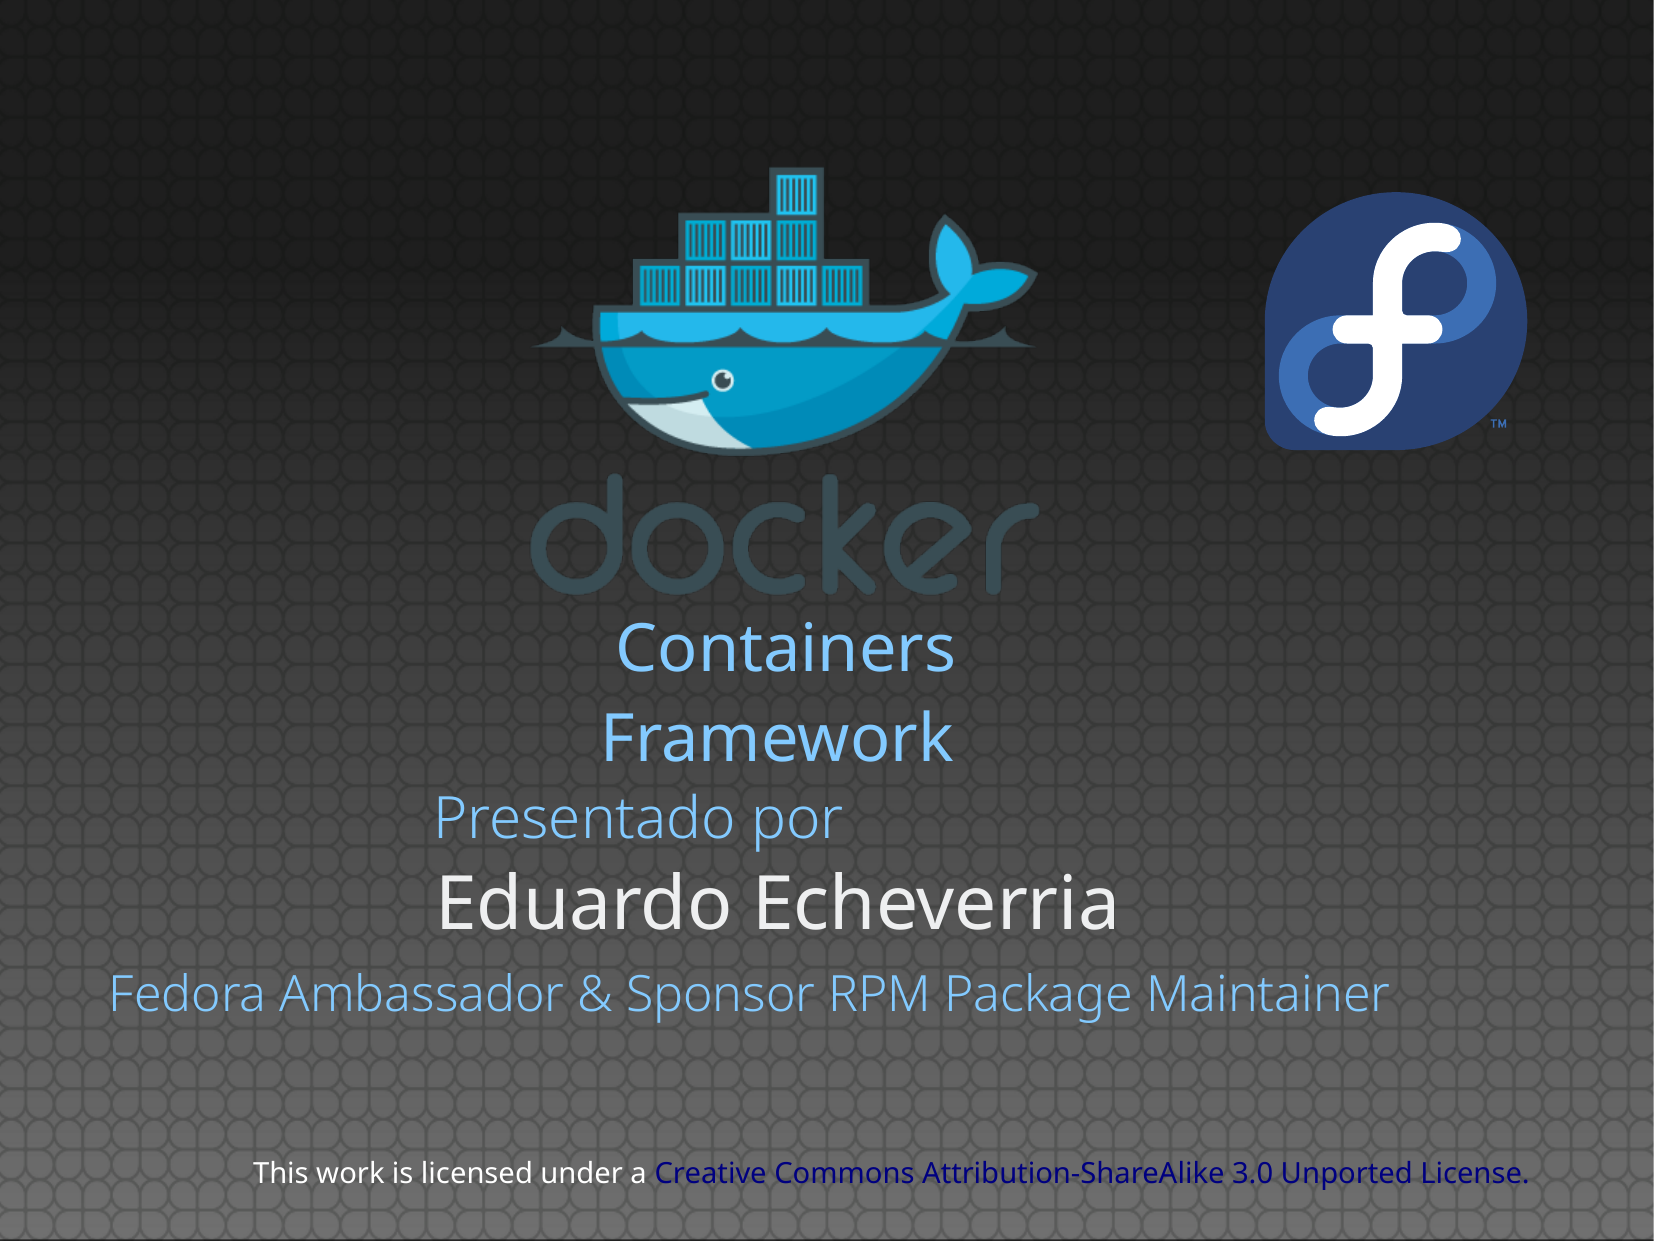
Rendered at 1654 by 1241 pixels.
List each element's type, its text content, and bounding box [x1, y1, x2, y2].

text_box This work is licensed under a Creative Commons Attribution-ShareAlike 3.0 Unported License. [142, 1144, 1546, 1229]
text_box Fedora Ambassador & Sponsor RPM Package Maintainer [94, 950, 1524, 1024]
text_box Eduardo Echeverria [420, 842, 1186, 945]
text_box Presentado por [418, 769, 891, 852]
subtitle Containers Framework [473, 594, 1099, 787]
picture [0, 0, 1654, 1241]
